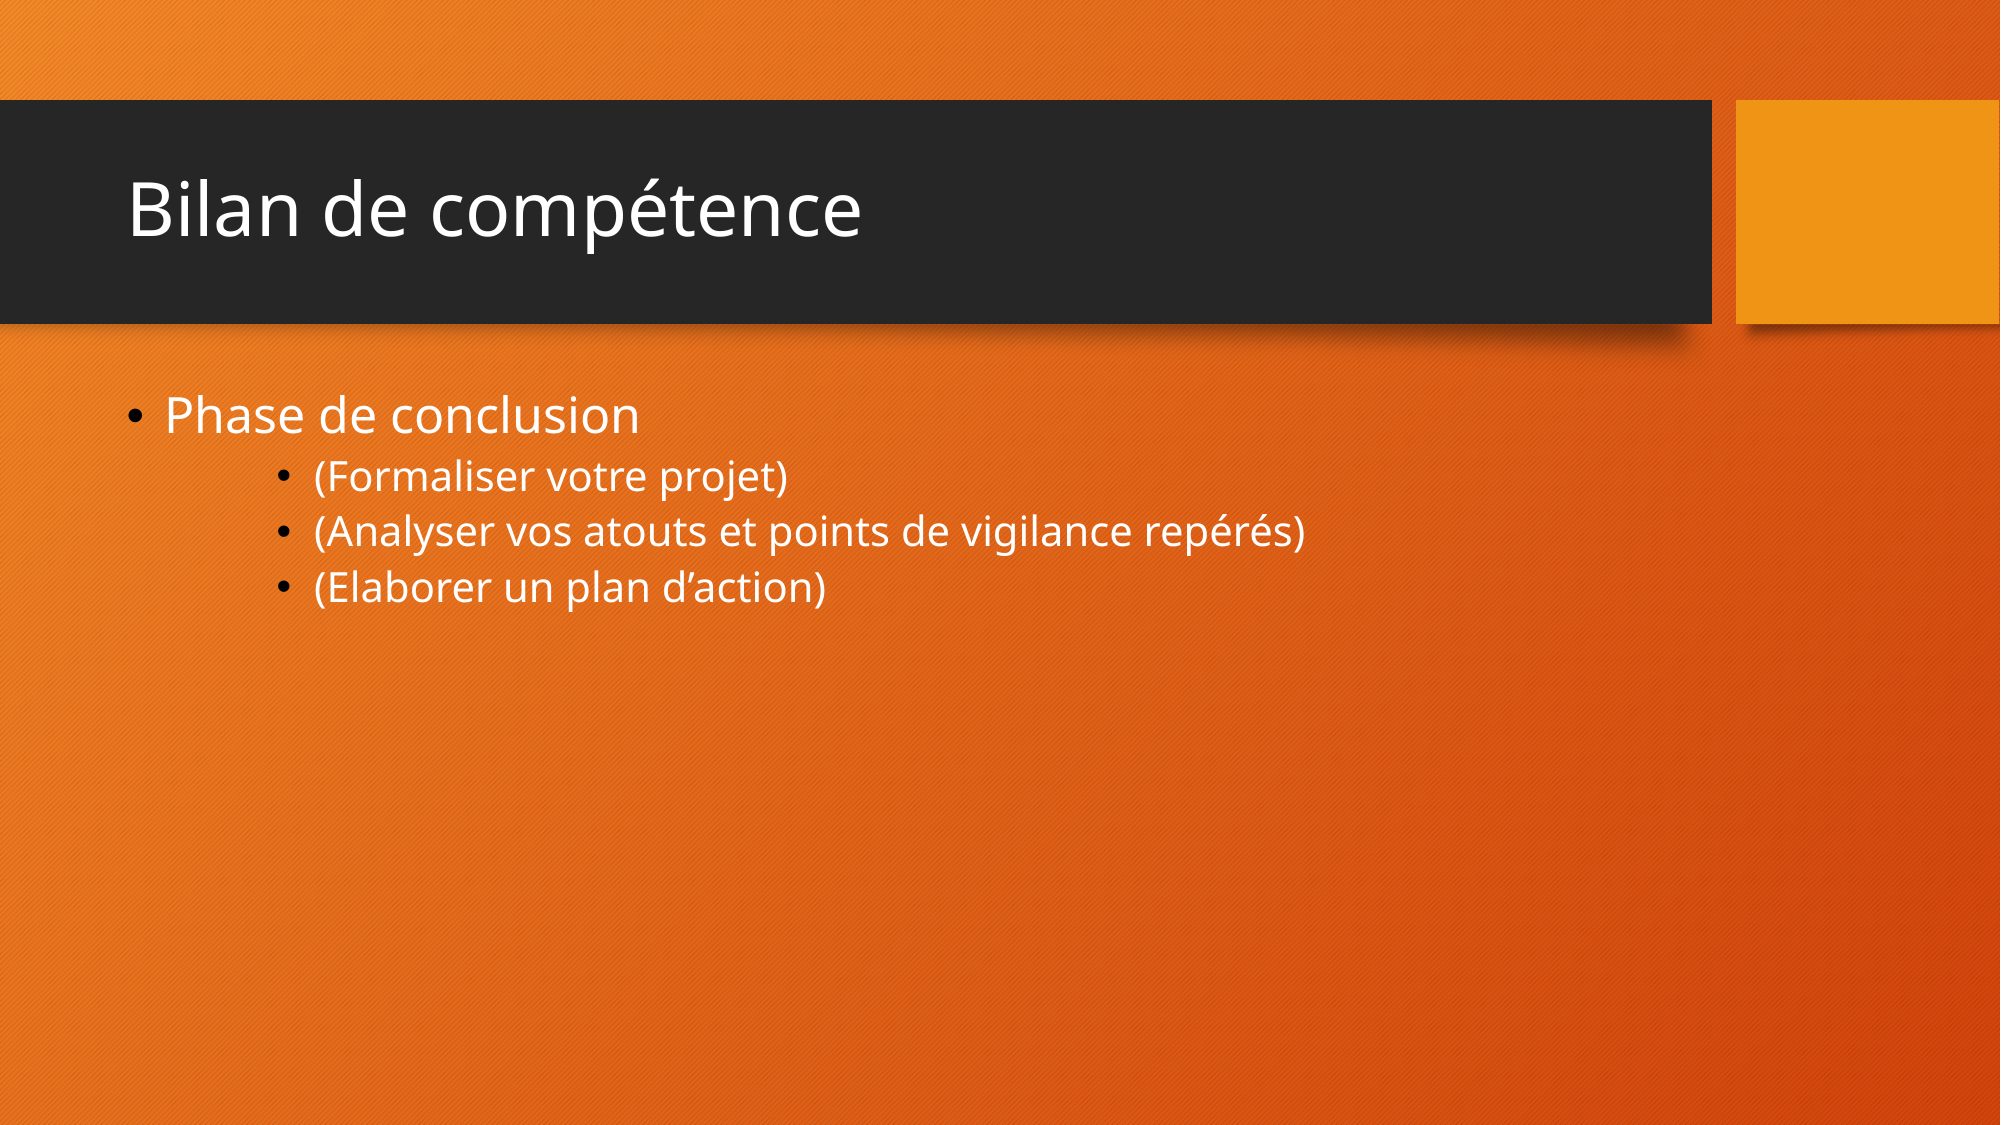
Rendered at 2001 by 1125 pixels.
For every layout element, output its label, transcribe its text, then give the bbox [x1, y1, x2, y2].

title Bilan de compétence [111, 123, 1689, 301]
list Phase de conclusion (Formaliser votre projet) (Analyser vos atouts et points de vigilance repérés) (Elaborer un plan d’action) [111, 383, 1689, 974]
